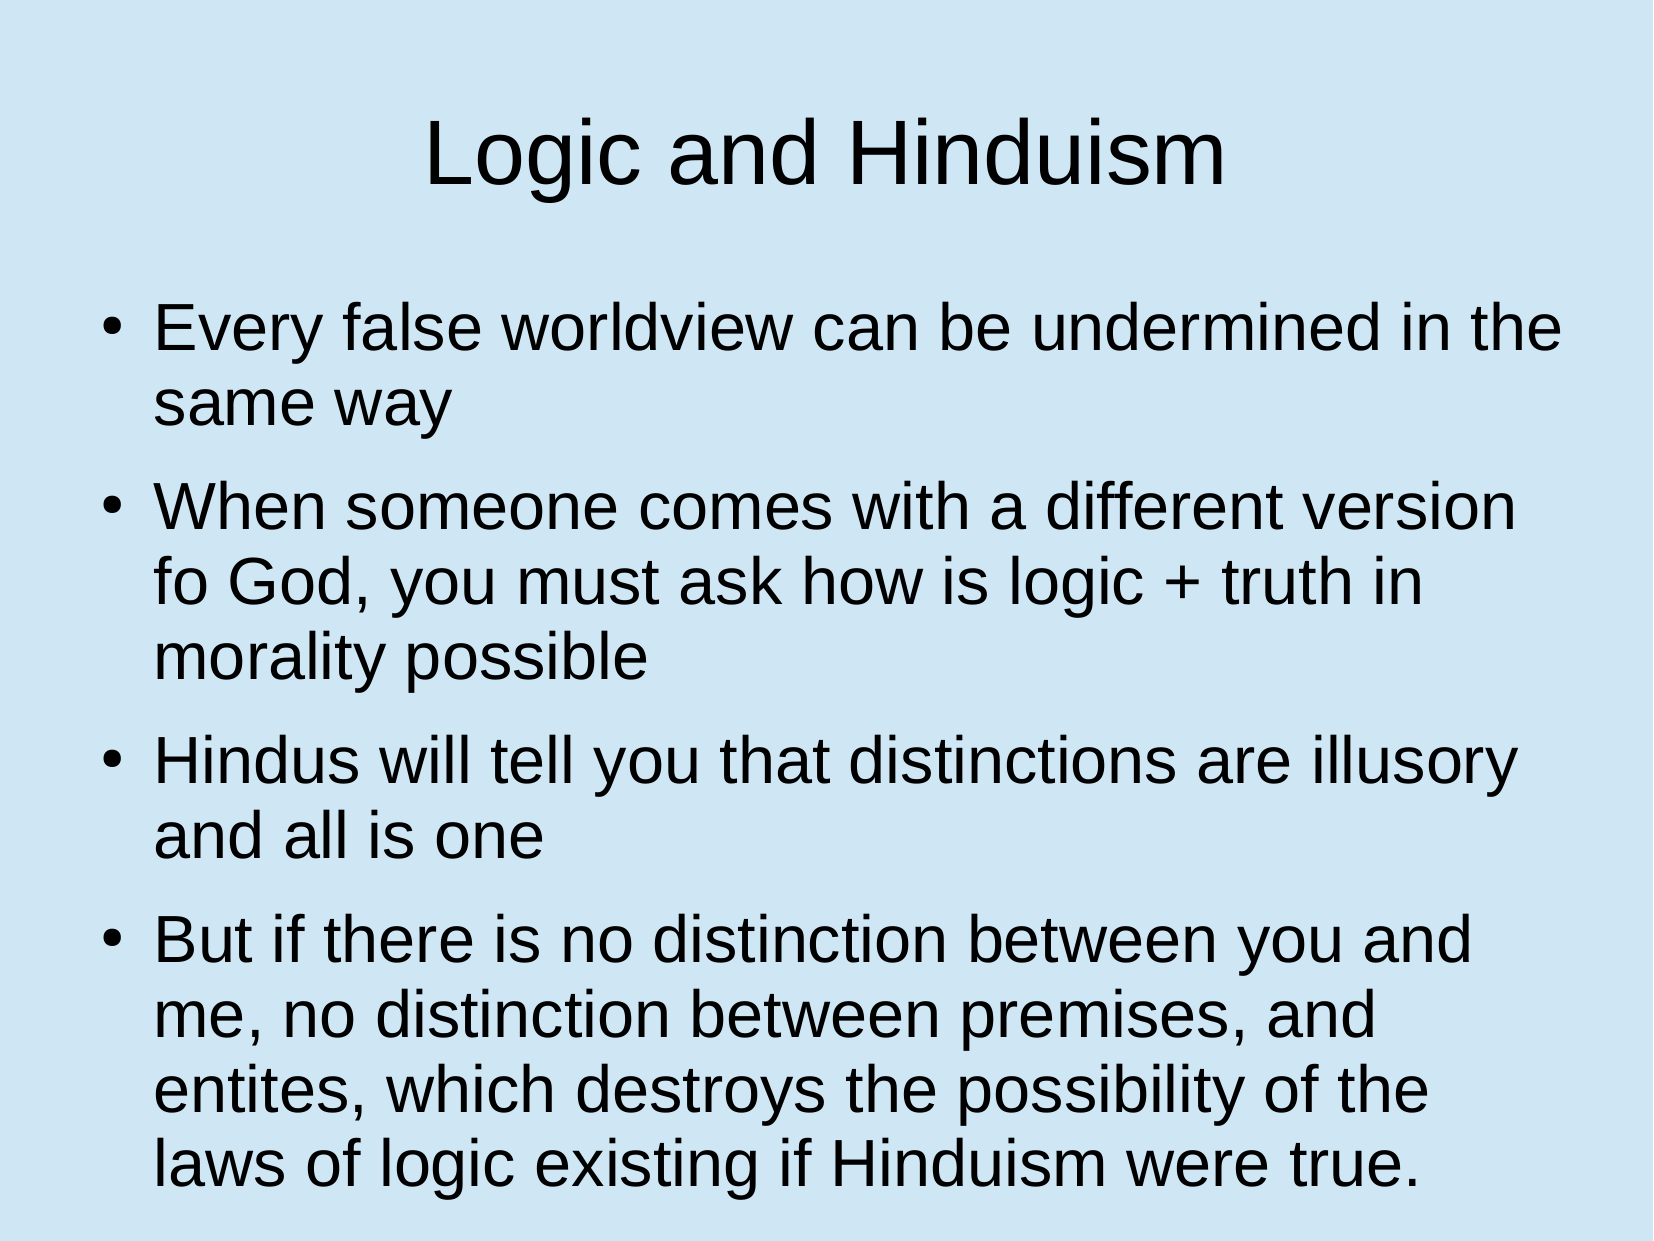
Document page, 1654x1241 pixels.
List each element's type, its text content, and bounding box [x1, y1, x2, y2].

list Every false worldview can be undermined in the same way When someone comes with a different version fo God, you must ask how is logic + truth in morality possible Hindus will tell you that distinctions are illusory and all is one But if there is no distinction between you and me, no distinction between premises, and entites, which destroys the possibility of the laws of logic existing if Hinduism were true. [82, 290, 1571, 1202]
title Logic and Hinduism [82, 49, 1571, 257]
